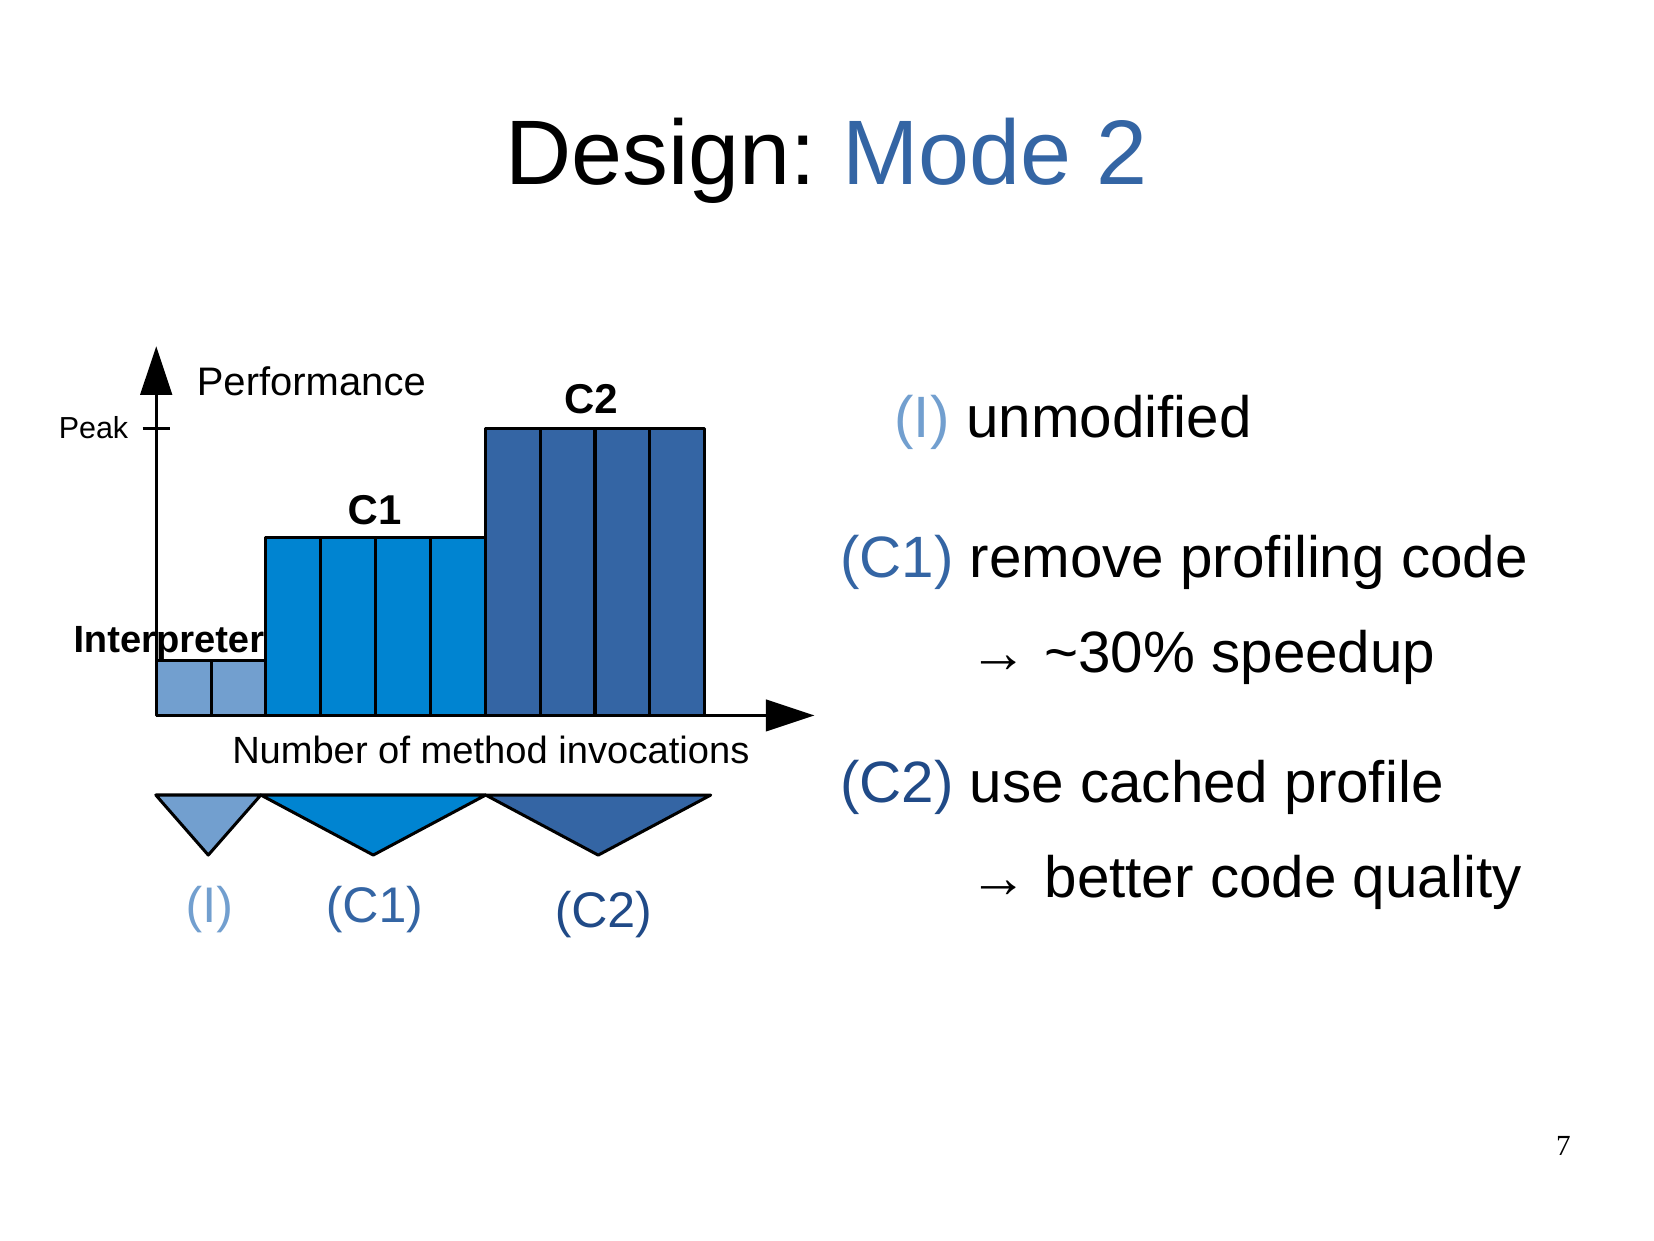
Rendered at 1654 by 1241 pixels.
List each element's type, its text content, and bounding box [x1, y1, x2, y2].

picture [60, 345, 816, 766]
list (C2) use cached profile → better code quality [840, 750, 1571, 1006]
title Design: Mode 2 [82, 49, 1571, 257]
list (I) unmodified [845, 290, 1577, 496]
text_box (I) [170, 870, 271, 941]
list (C1) remove profiling code → ~30% speedup [840, 525, 1571, 750]
text_box [155, 795, 711, 856]
text_box (C2) [540, 874, 667, 946]
text_box (C1) [311, 870, 439, 941]
